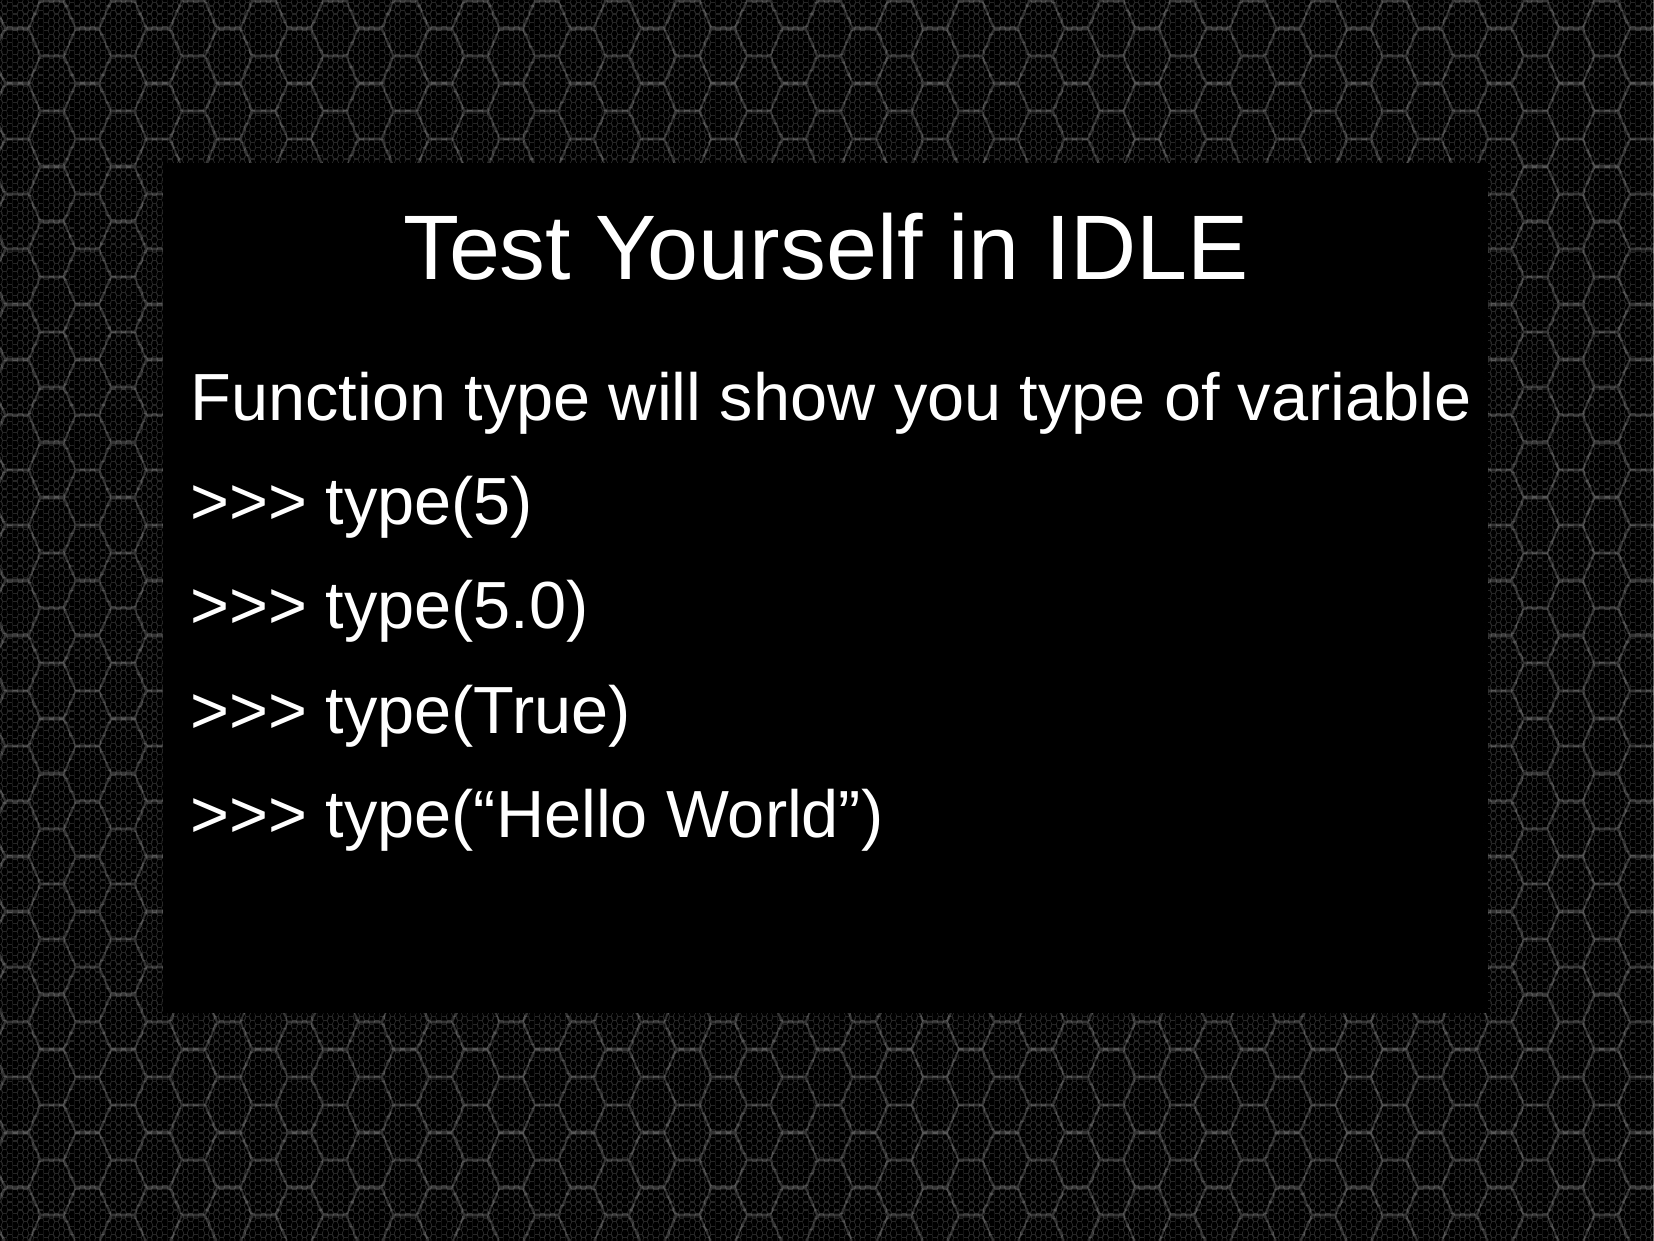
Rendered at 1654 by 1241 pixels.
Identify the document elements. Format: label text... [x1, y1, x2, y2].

picture [0, 0, 1654, 1241]
title Test Yourself in IDLE [82, 165, 1571, 331]
list Function type will show you type of variable >>> type(5) >>> type(5.0) >>> type(True) >>> type(“Hello World”) [120, 360, 1501, 1010]
